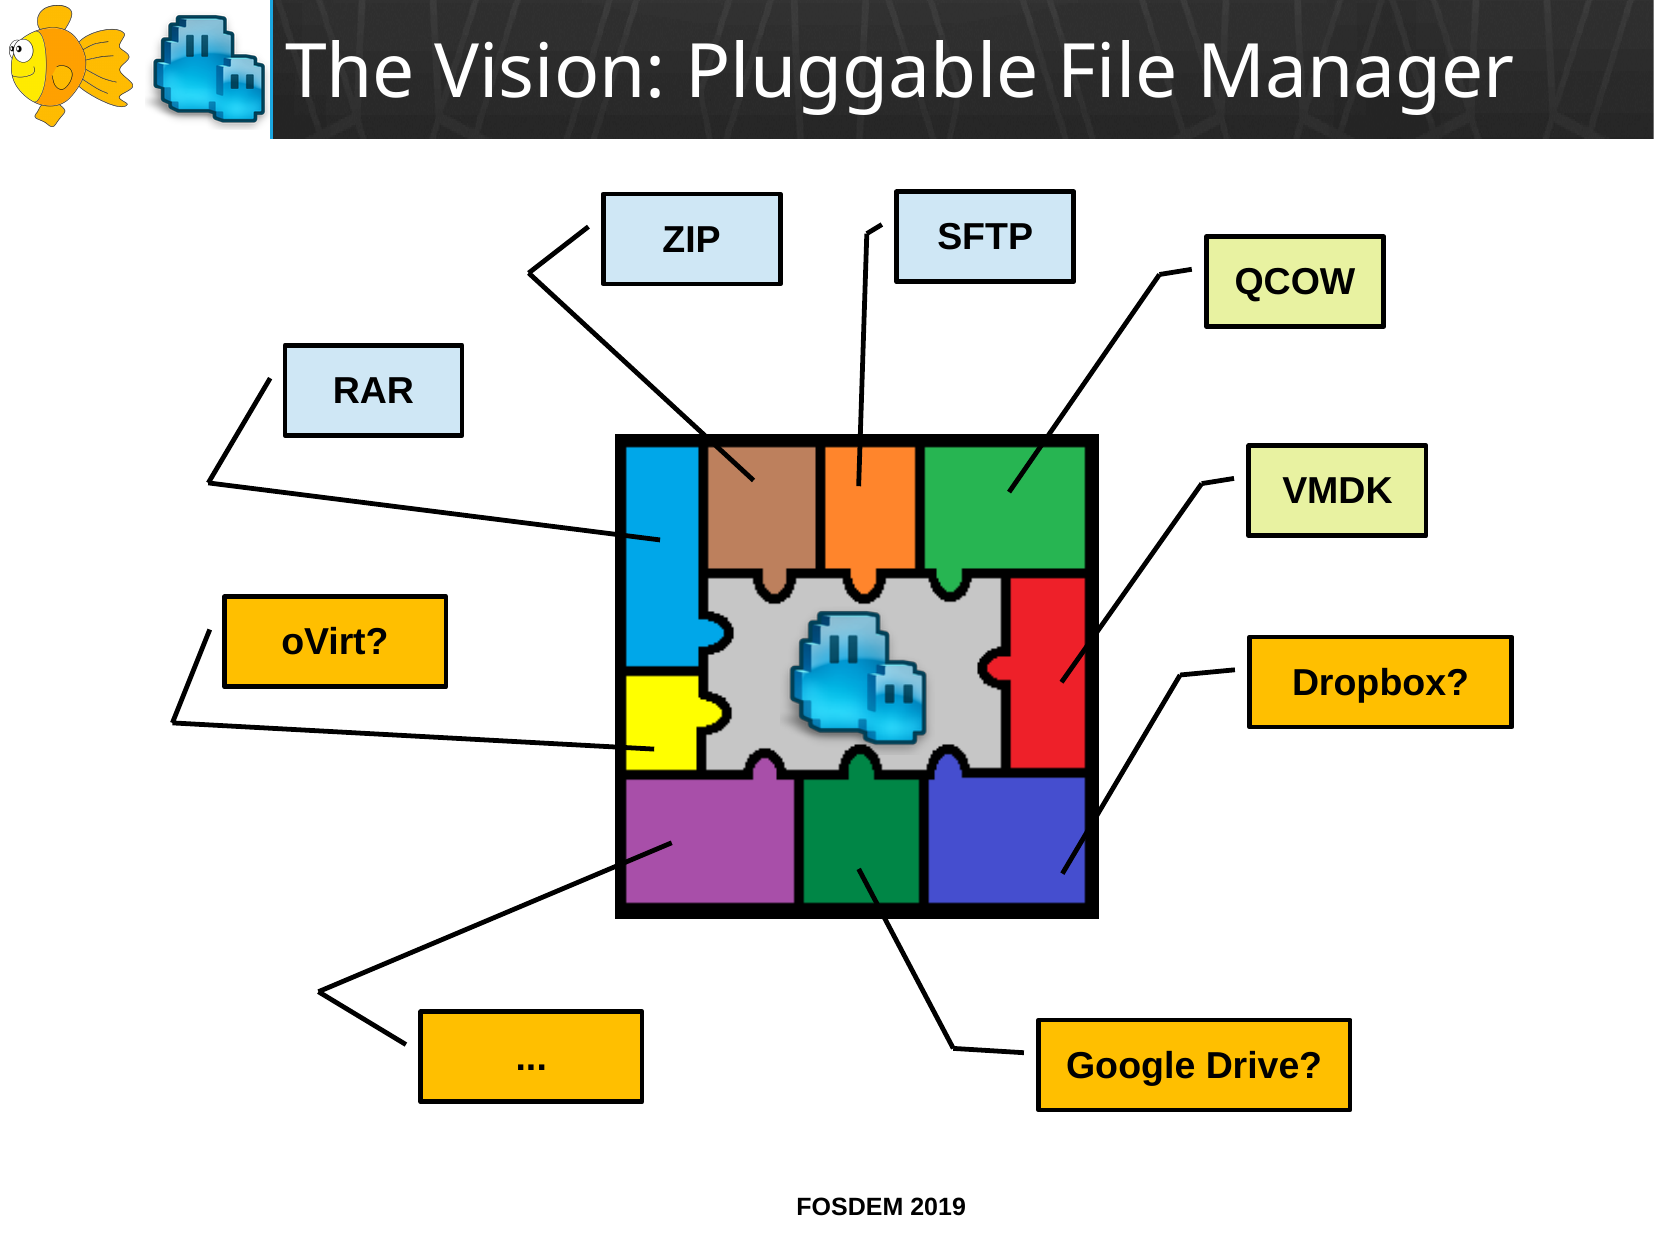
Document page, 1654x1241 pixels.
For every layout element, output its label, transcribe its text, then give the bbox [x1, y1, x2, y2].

text_box Dropbox? [1250, 637, 1512, 727]
picture [615, 434, 1099, 919]
text_box ... [421, 1012, 642, 1102]
text_box Google Drive? [1039, 1020, 1350, 1110]
picture [145, 0, 1654, 139]
title The Vision: Pluggable File Manager [285, 11, 1653, 126]
text_box VMDK [1249, 446, 1426, 536]
text_box SFTP [897, 192, 1074, 282]
text_box QCOW [1207, 237, 1384, 327]
text_box RAR [285, 345, 462, 435]
text_box ZIP [603, 194, 780, 284]
text_box oVirt? [225, 597, 446, 687]
picture [9, 5, 133, 127]
